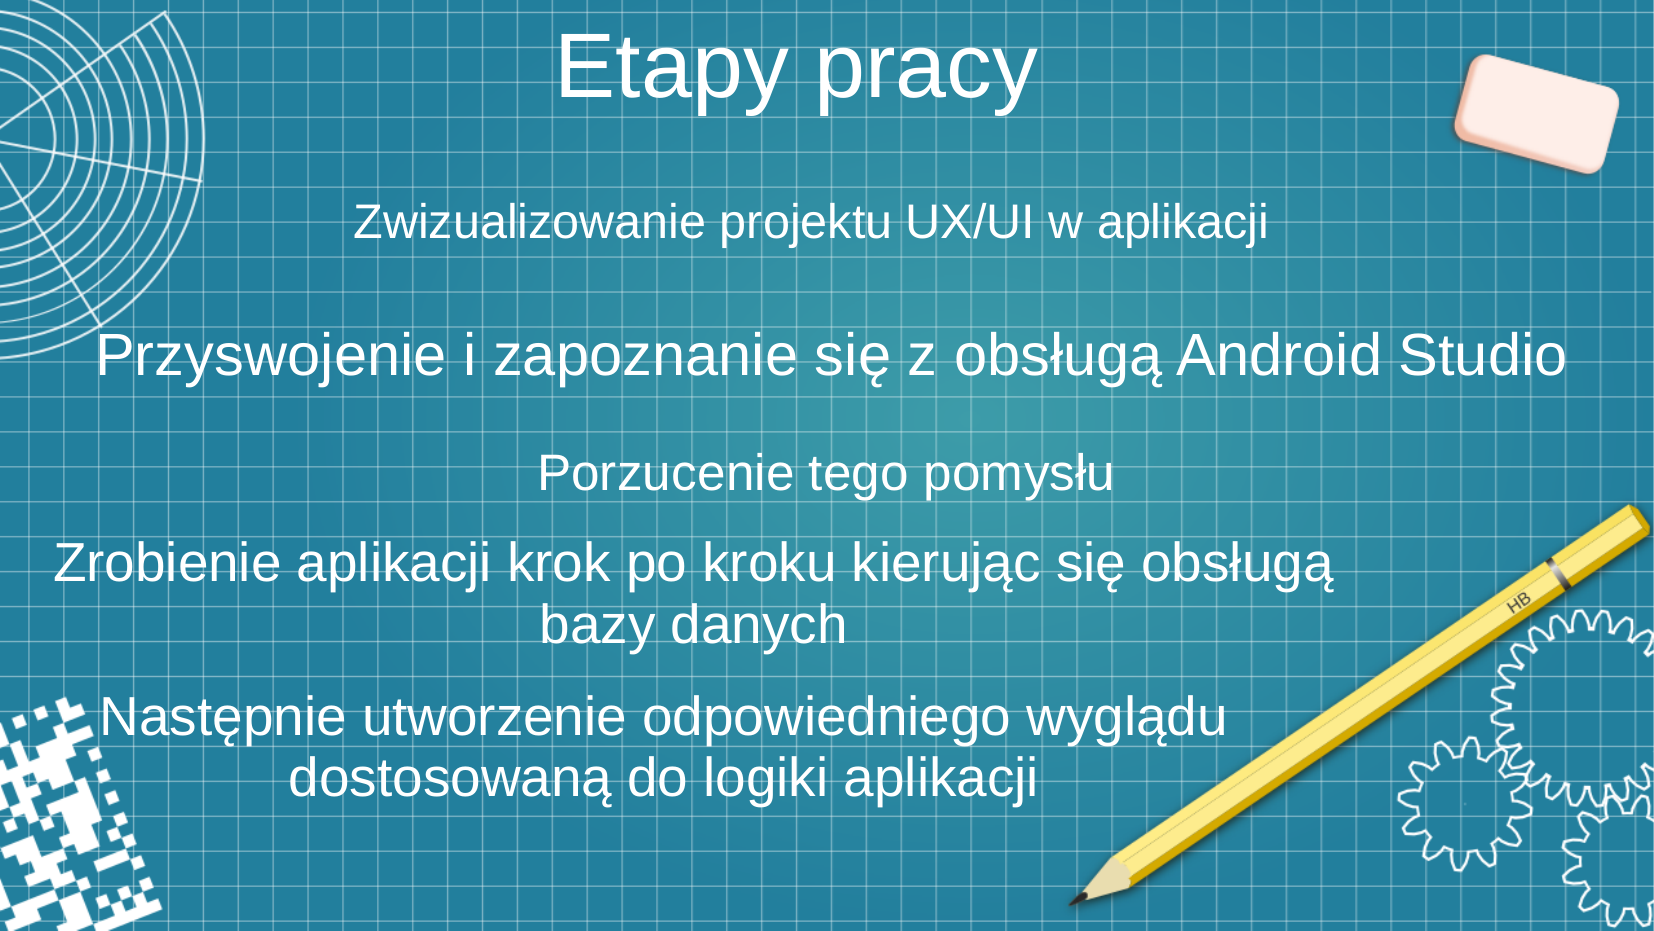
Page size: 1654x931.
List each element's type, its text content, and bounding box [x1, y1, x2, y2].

title Zwizualizowanie projektu UX/UI w aplikacji [265, 177, 1359, 266]
title Etapy pracy [206, 0, 1388, 132]
title Następnie utworzenie odpowiedniego wyglądu dostosowaną do logiki aplikacji [0, 684, 1359, 809]
title Porzucenie tego pomysłu [324, 442, 1329, 502]
picture [0, 0, 1654, 931]
title Przyswojenie i zapoznanie się z obsługą Android Studio [87, 295, 1595, 414]
title Zrobienie aplikacji krok po kroku kierując się obsługą bazy danych [0, 531, 1388, 656]
